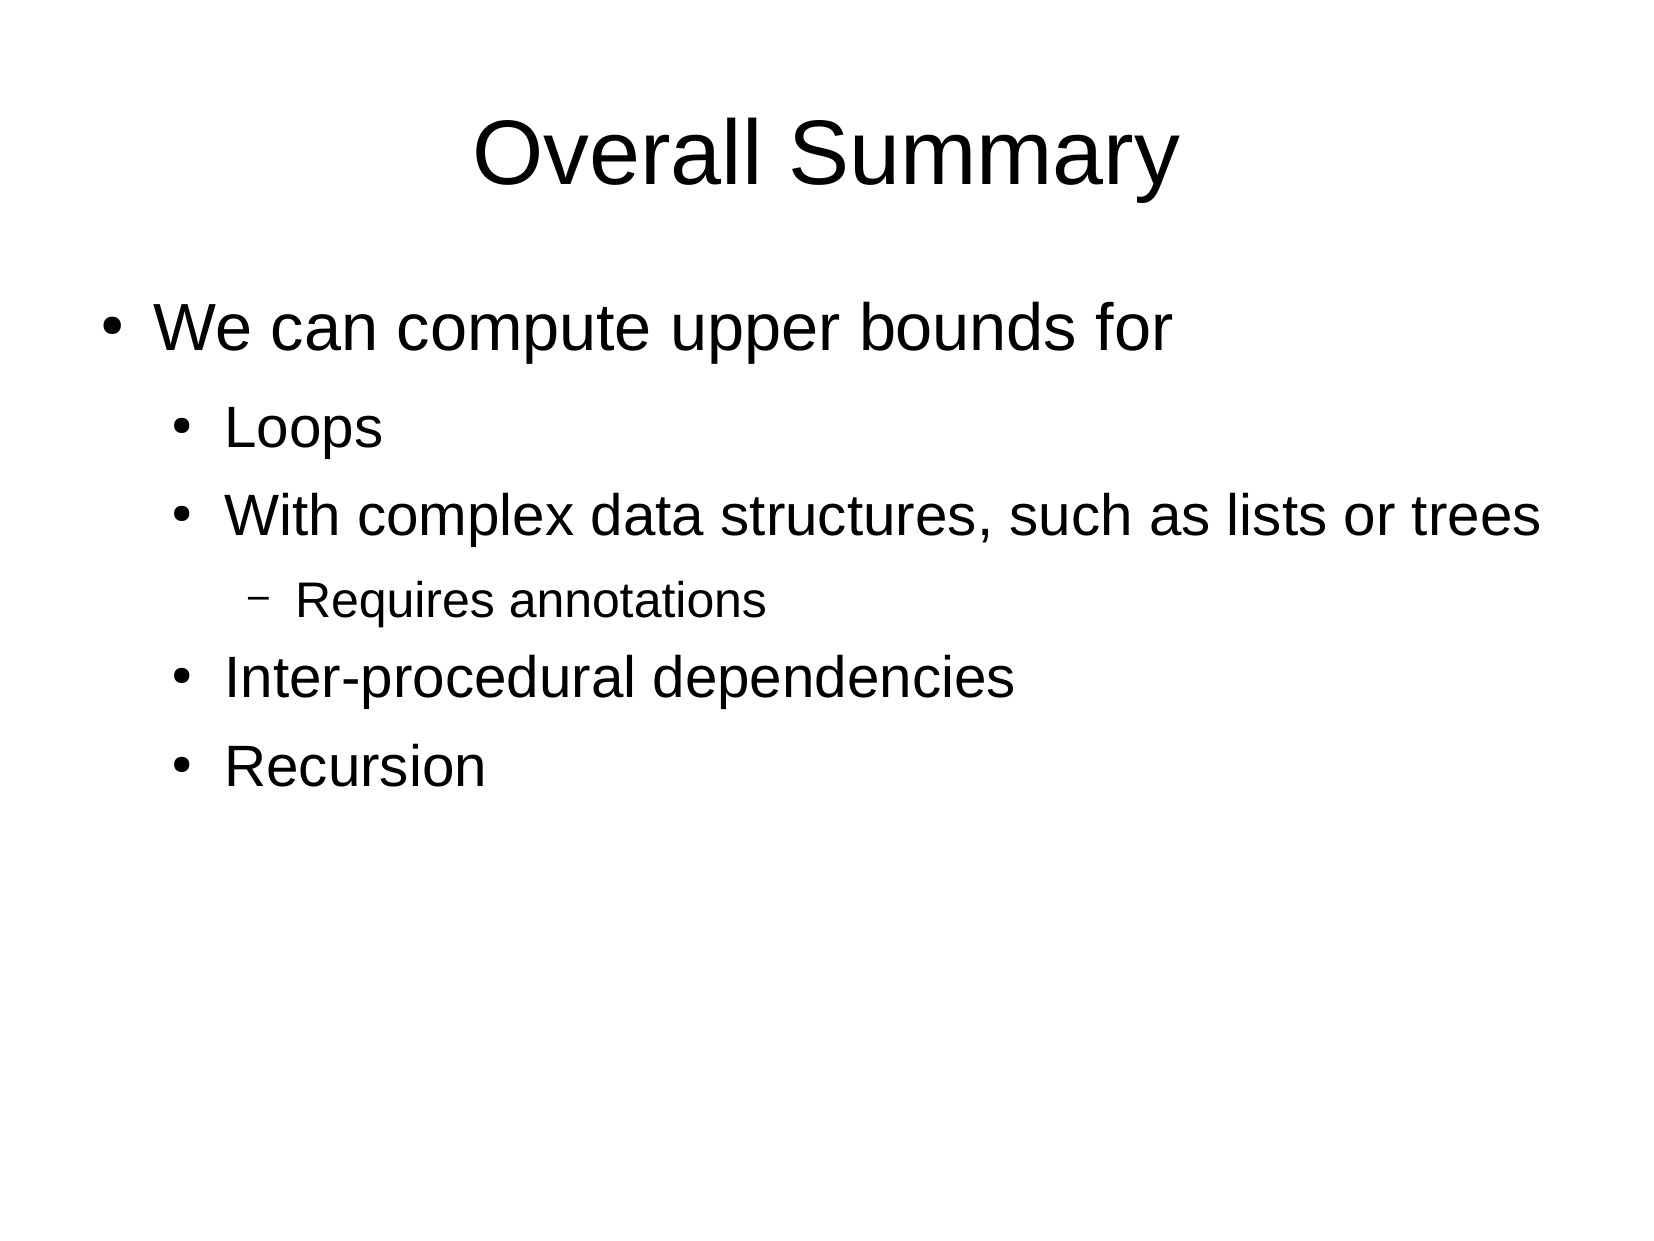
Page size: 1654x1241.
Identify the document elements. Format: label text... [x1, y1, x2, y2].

title Overall Summary [82, 56, 1571, 250]
list We can compute upper bounds for Loops With complex data structures, such as lists or trees Requires annotations Inter-procedural dependencies Recursion [82, 290, 1571, 1109]
